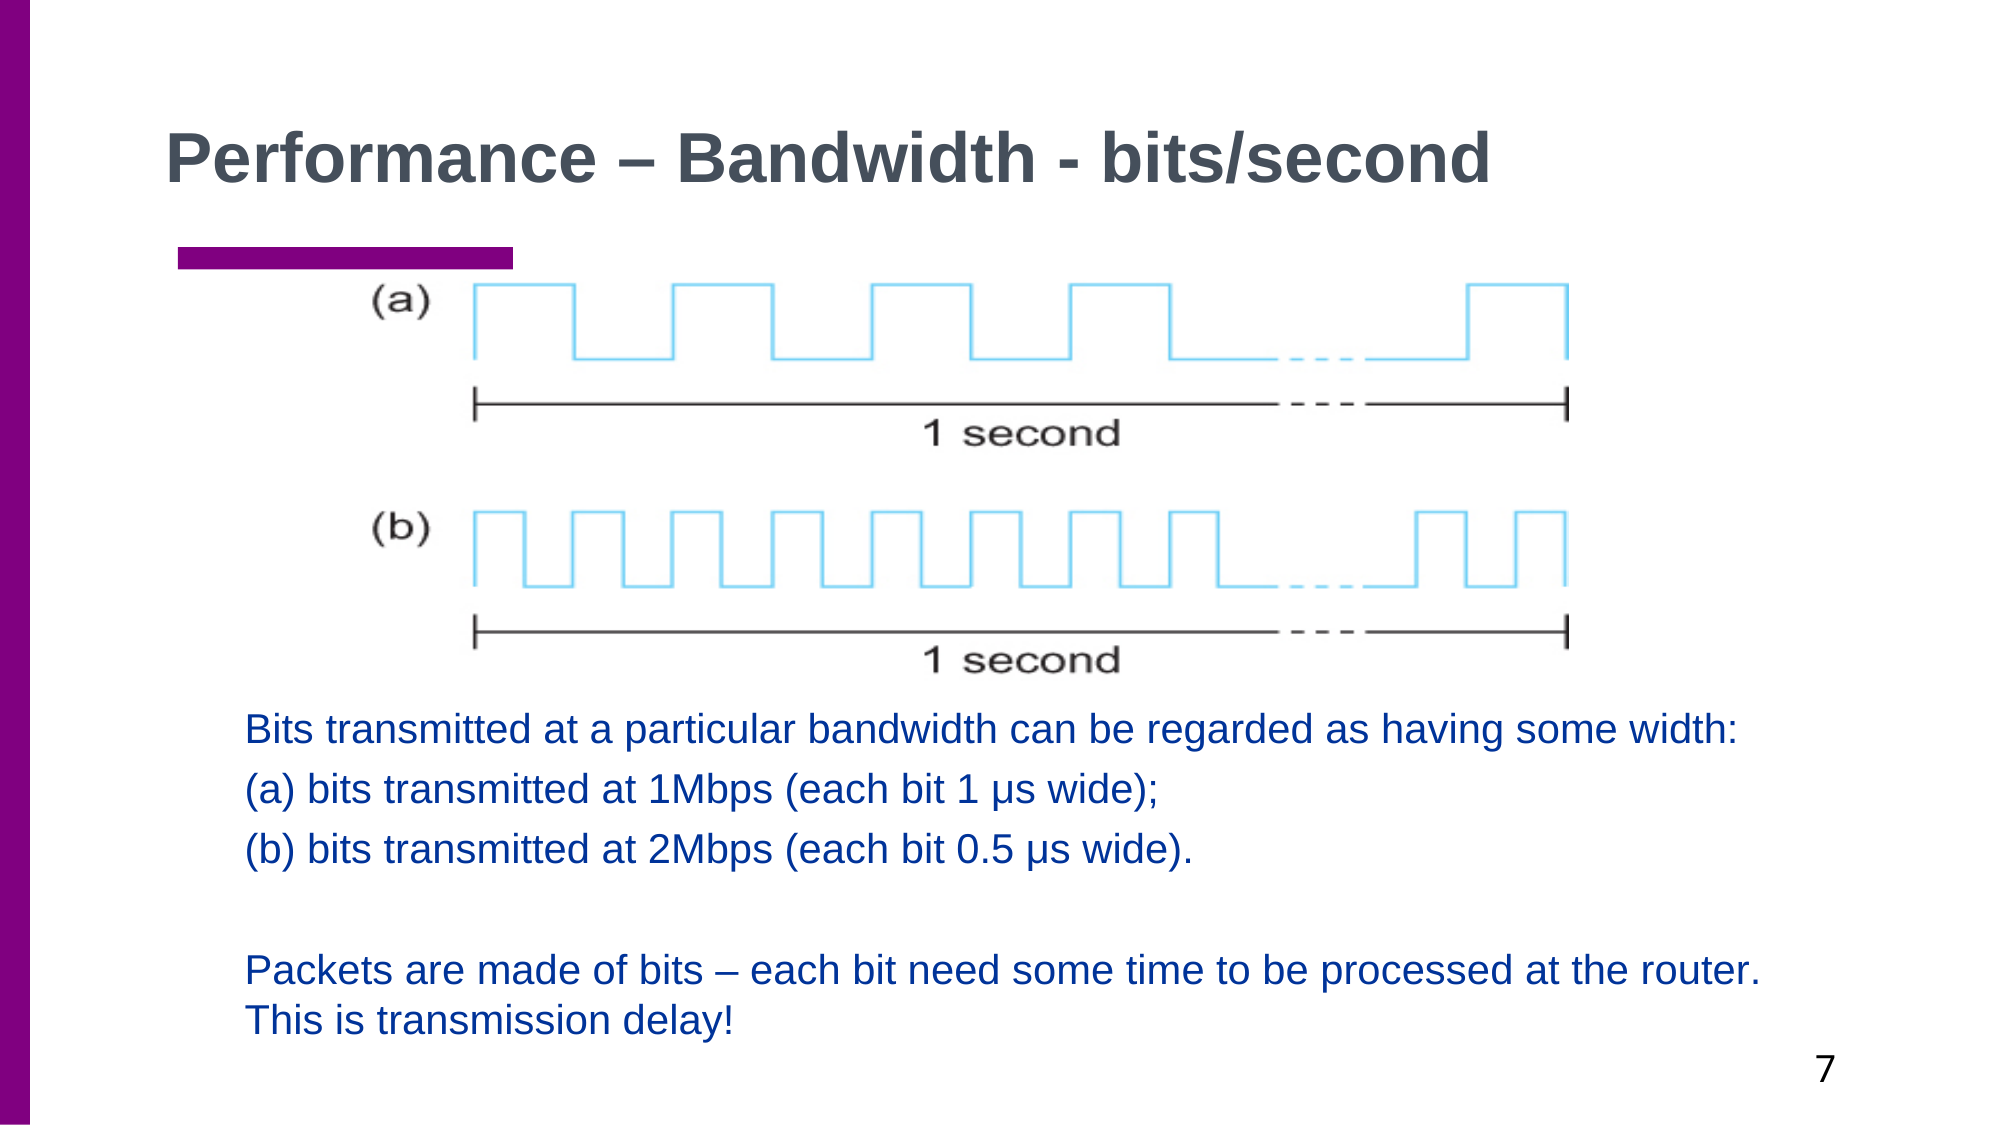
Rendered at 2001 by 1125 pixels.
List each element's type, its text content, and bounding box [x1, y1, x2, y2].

picture [371, 280, 1569, 681]
text_box Performance – Bandwidth - bits/second [151, 0, 1849, 212]
text_box Bits transmitted at a particular bandwidth can be regarded as having some width: (a) bits transmitted at 1Mbps (each bit 1 μs wide); (b) bits transmitted at 2Mbps (each bit 0.5 μs wide). Packets are made of bits – each bit need some time to be processed at the router. This is transmission delay! [229, 693, 1806, 1051]
